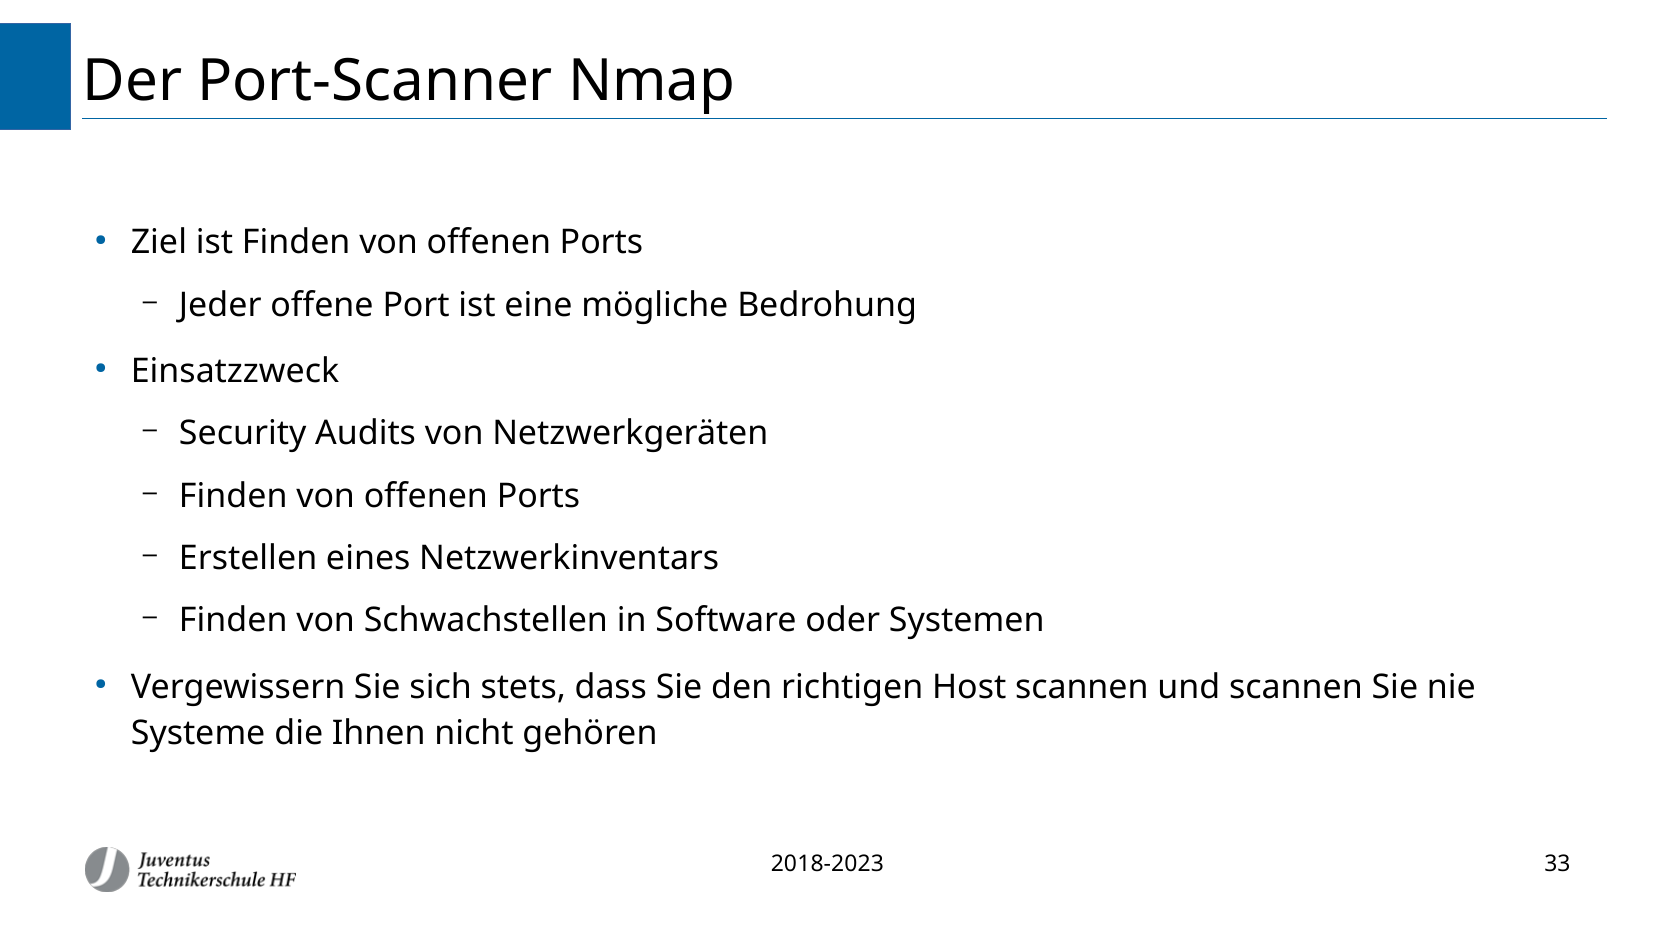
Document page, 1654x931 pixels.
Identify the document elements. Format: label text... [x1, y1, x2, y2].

list Ziel ist Finden von offenen Ports Jeder offene Port ist eine mögliche Bedrohung Einsatzzweck Security Audits von Netzwerkgeräten Finden von offenen Ports Erstellen eines Netzwerkinventars Finden von Schwachstellen in Software oder Systemen Vergewissern Sie sich stets, dass Sie den richtigen Host scannen und scannen Sie nie Systeme die Ihnen nicht gehören [82, 217, 1571, 758]
title Der Port-Scanner Nmap [82, 37, 1571, 119]
picture [85, 847, 296, 892]
